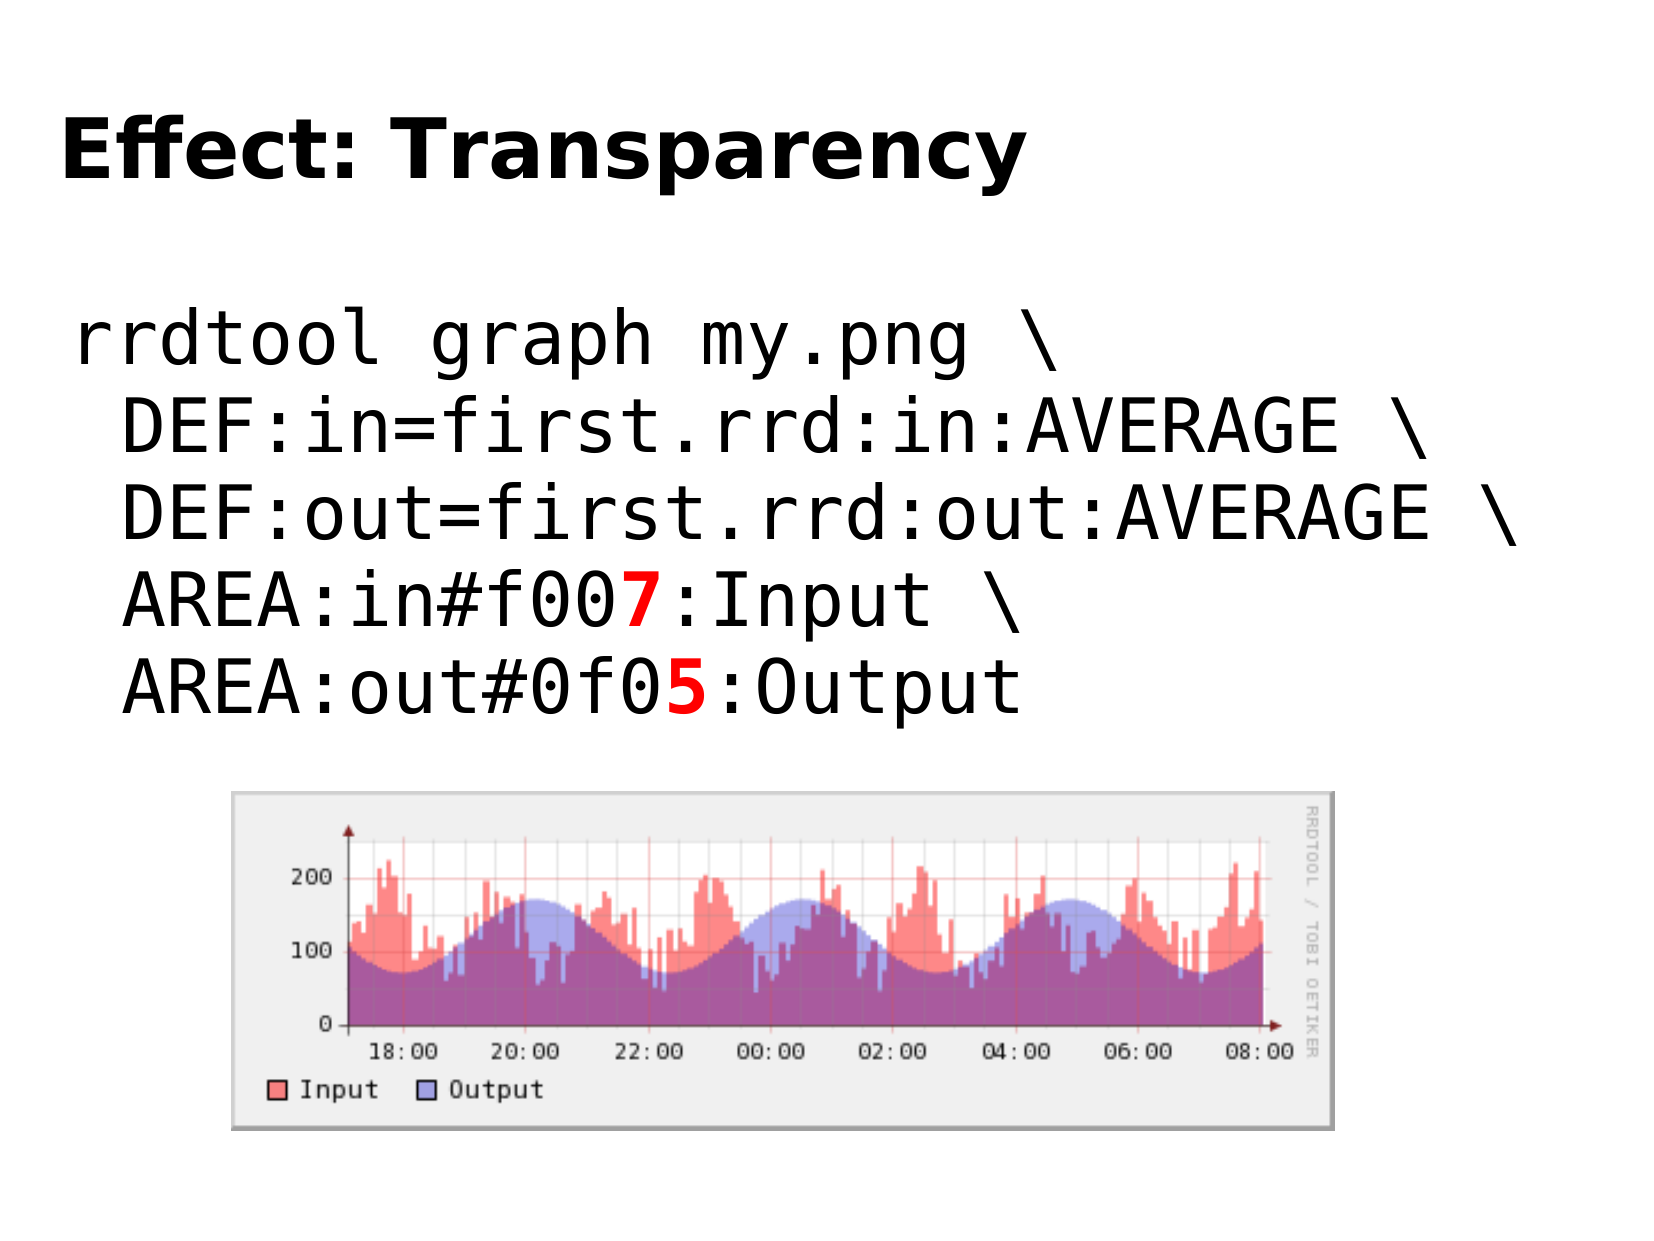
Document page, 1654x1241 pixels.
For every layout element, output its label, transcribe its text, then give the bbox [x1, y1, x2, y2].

list rrdtool graph my.png \ DEF:in=first.rrd:in:AVERAGE \ DEF:out=first.rrd:out:AVERAGE \ AREA:in#f007:Input \ AREA:out#0f05:Output [50, 295, 1571, 1099]
picture [231, 791, 1335, 1131]
title Effect: Transparency [59, 75, 1607, 225]
